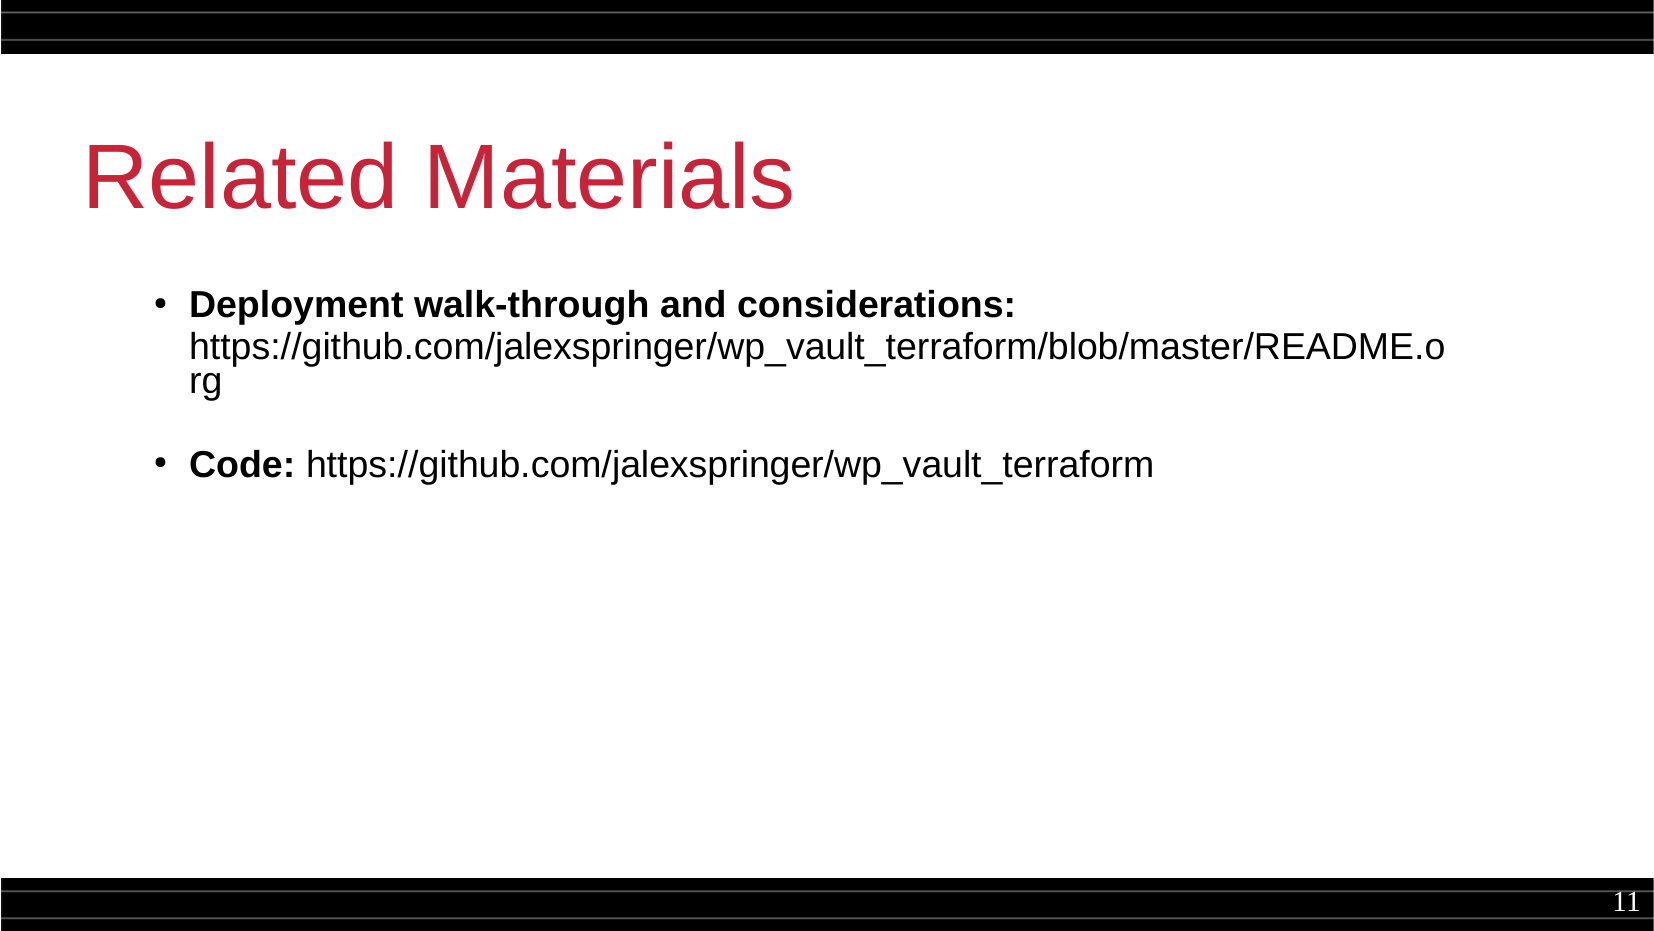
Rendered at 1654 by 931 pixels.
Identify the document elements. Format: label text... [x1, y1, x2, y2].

picture [1, 0, 1654, 54]
title Related Materials [82, 98, 1571, 254]
picture [1, 878, 1654, 931]
text_box Deployment walk-through and considerations: https://github.com/jalexspringer/wp_vault_terraform/blob/master/README.org Code: https://github.com/jalexspringer/wp_vault_terraform [139, 275, 1471, 631]
